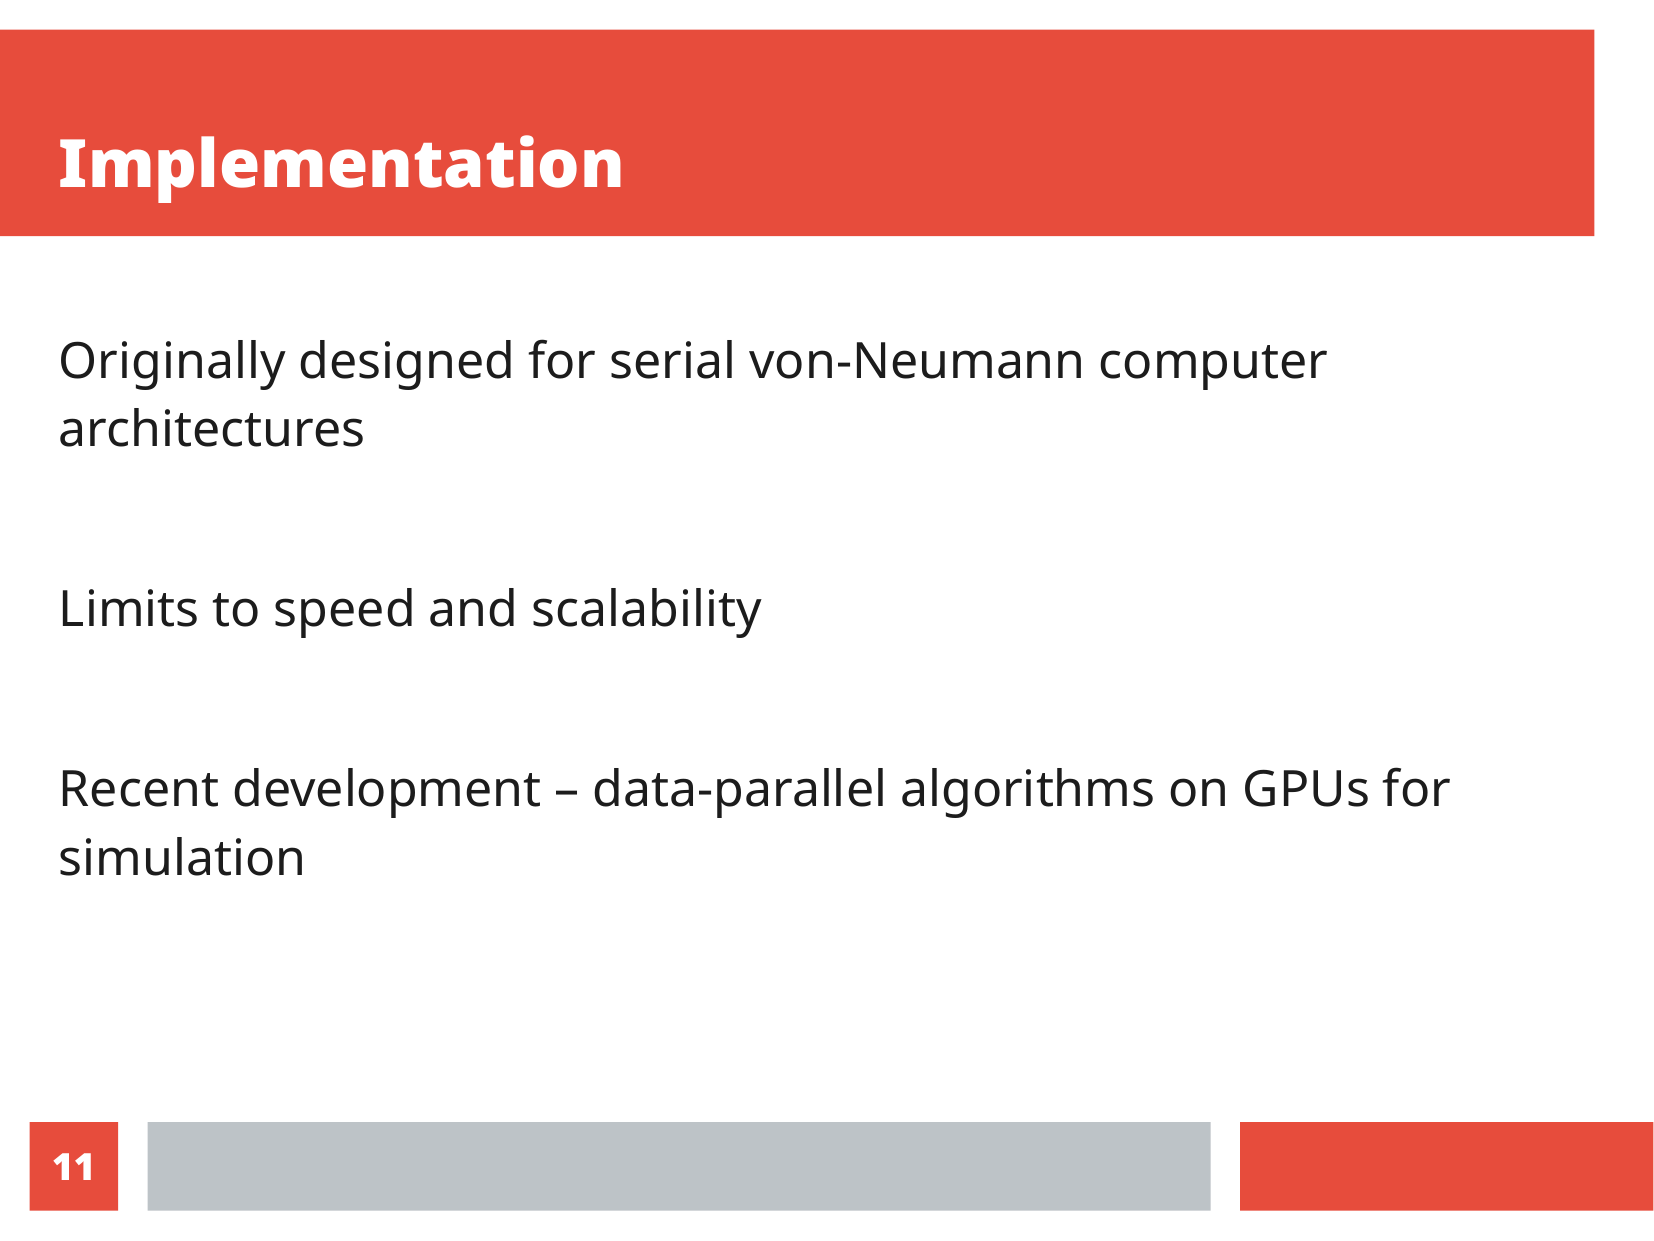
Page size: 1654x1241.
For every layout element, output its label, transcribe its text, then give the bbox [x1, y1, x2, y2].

list Originally designed for serial von-Neumann computer architectures Limits to speed and scalability Recent development – data-parallel algorithms on GPUs for simulation [59, 324, 1565, 1093]
title Implementation [59, 59, 1595, 207]
